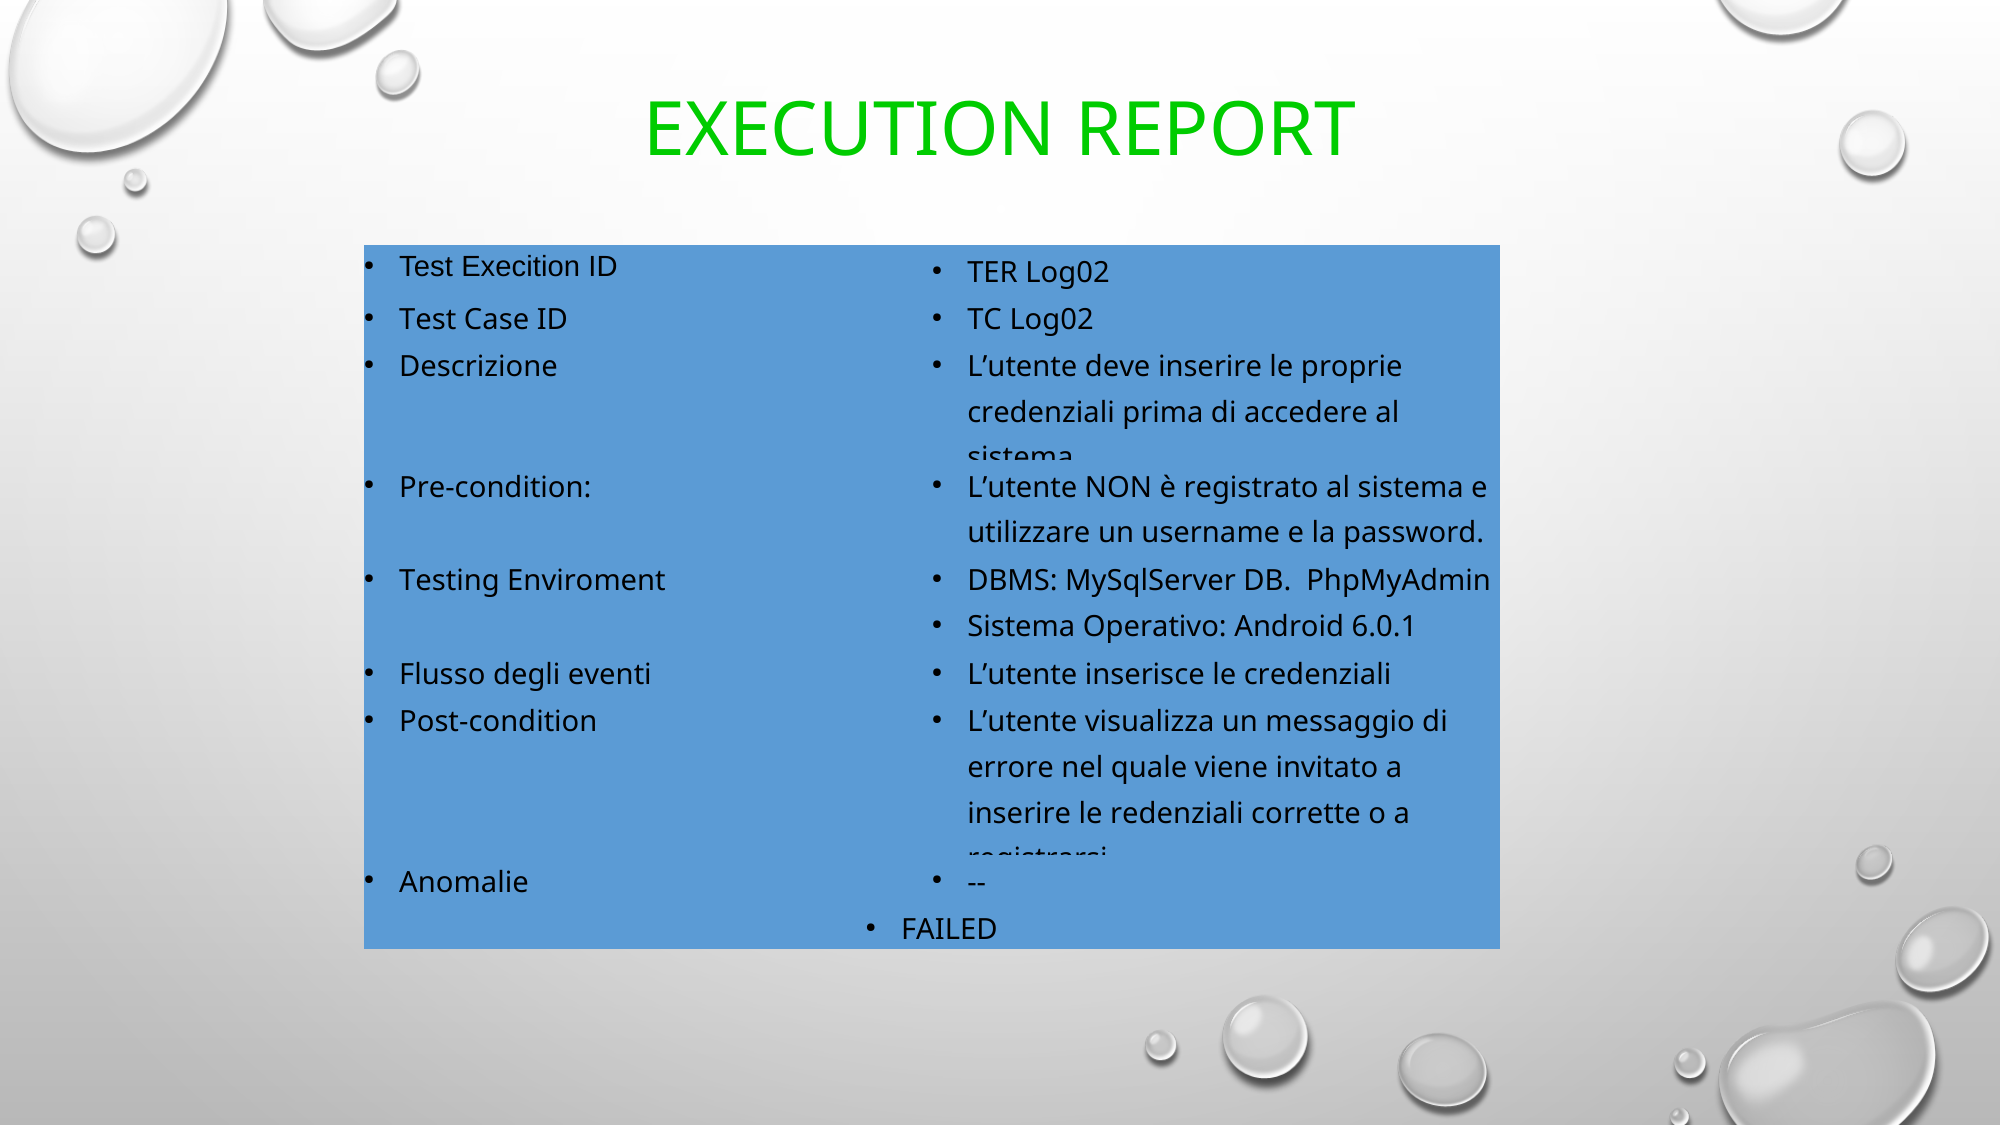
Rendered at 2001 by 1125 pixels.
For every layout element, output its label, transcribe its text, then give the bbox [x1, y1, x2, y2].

table_cell L’utente inserisce le credenziali [932, 648, 1500, 695]
table_cell TC Log02 [932, 292, 1500, 339]
table_cell Descrizione [364, 339, 932, 460]
table_cell Anomalie [364, 855, 932, 902]
table_cell -- [932, 855, 1500, 902]
table_cell Test Case ID [364, 292, 932, 339]
table_cell Pre-condition: [364, 460, 932, 554]
table_cell FAILED [364, 902, 1500, 949]
table_cell Testing Enviroment [364, 554, 932, 648]
table_cell Post-condition [364, 695, 932, 855]
table_cell L’utente deve inserire le proprie credenziali prima di accedere al sistema [932, 339, 1500, 460]
table_cell DBMS: MySqlServer DB. PhpMyAdmin Sistema Operativo: Android 6.0.1 [932, 554, 1500, 648]
table_cell Flusso degli eventi [364, 648, 932, 695]
table_cell L’utente visualizza un messaggio di errore nel quale viene invitato a inserire le redenziali corrette o a registrarsi. [932, 695, 1500, 855]
table_header Test Execition ID [364, 245, 932, 292]
title EXEcution REport [149, 0, 1851, 262]
table_cell L’utente NON è registrato al sistema e utilizzare un username e la password. [932, 460, 1500, 554]
table_header TER Log02 [932, 245, 1500, 292]
